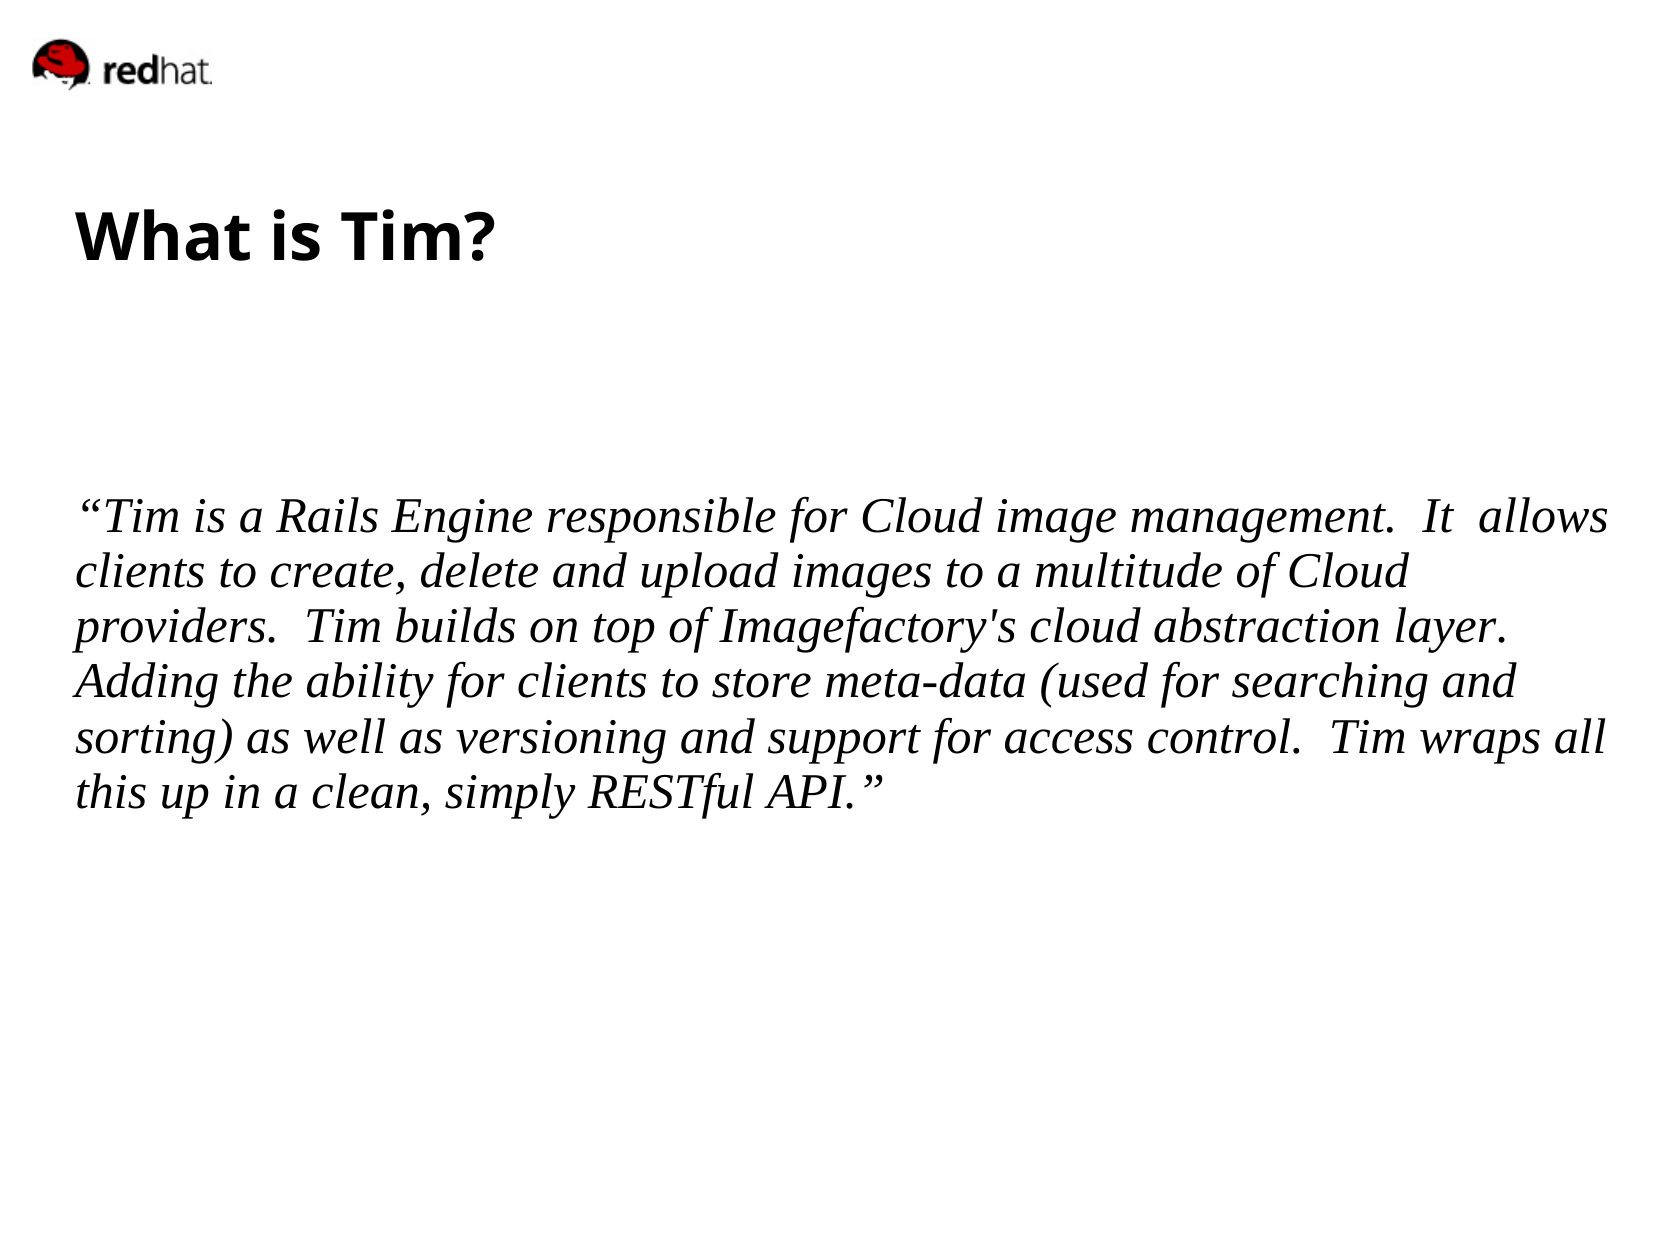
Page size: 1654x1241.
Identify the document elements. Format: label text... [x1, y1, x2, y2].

title What is Tim? [75, 130, 1488, 338]
picture [31, 37, 212, 98]
text_box “Tim is a Rails Engine responsible for Cloud image management. It allows clients to create, delete and upload images to a multitude of Cloud providers. Tim builds on top of Imagefactory's cloud abstraction layer. Adding the ability for clients to store meta-data (used for searching and sorting) as well as versioning and support for access control. Tim wraps all this up in a clean, simply RESTful API.” [75, 487, 1613, 847]
